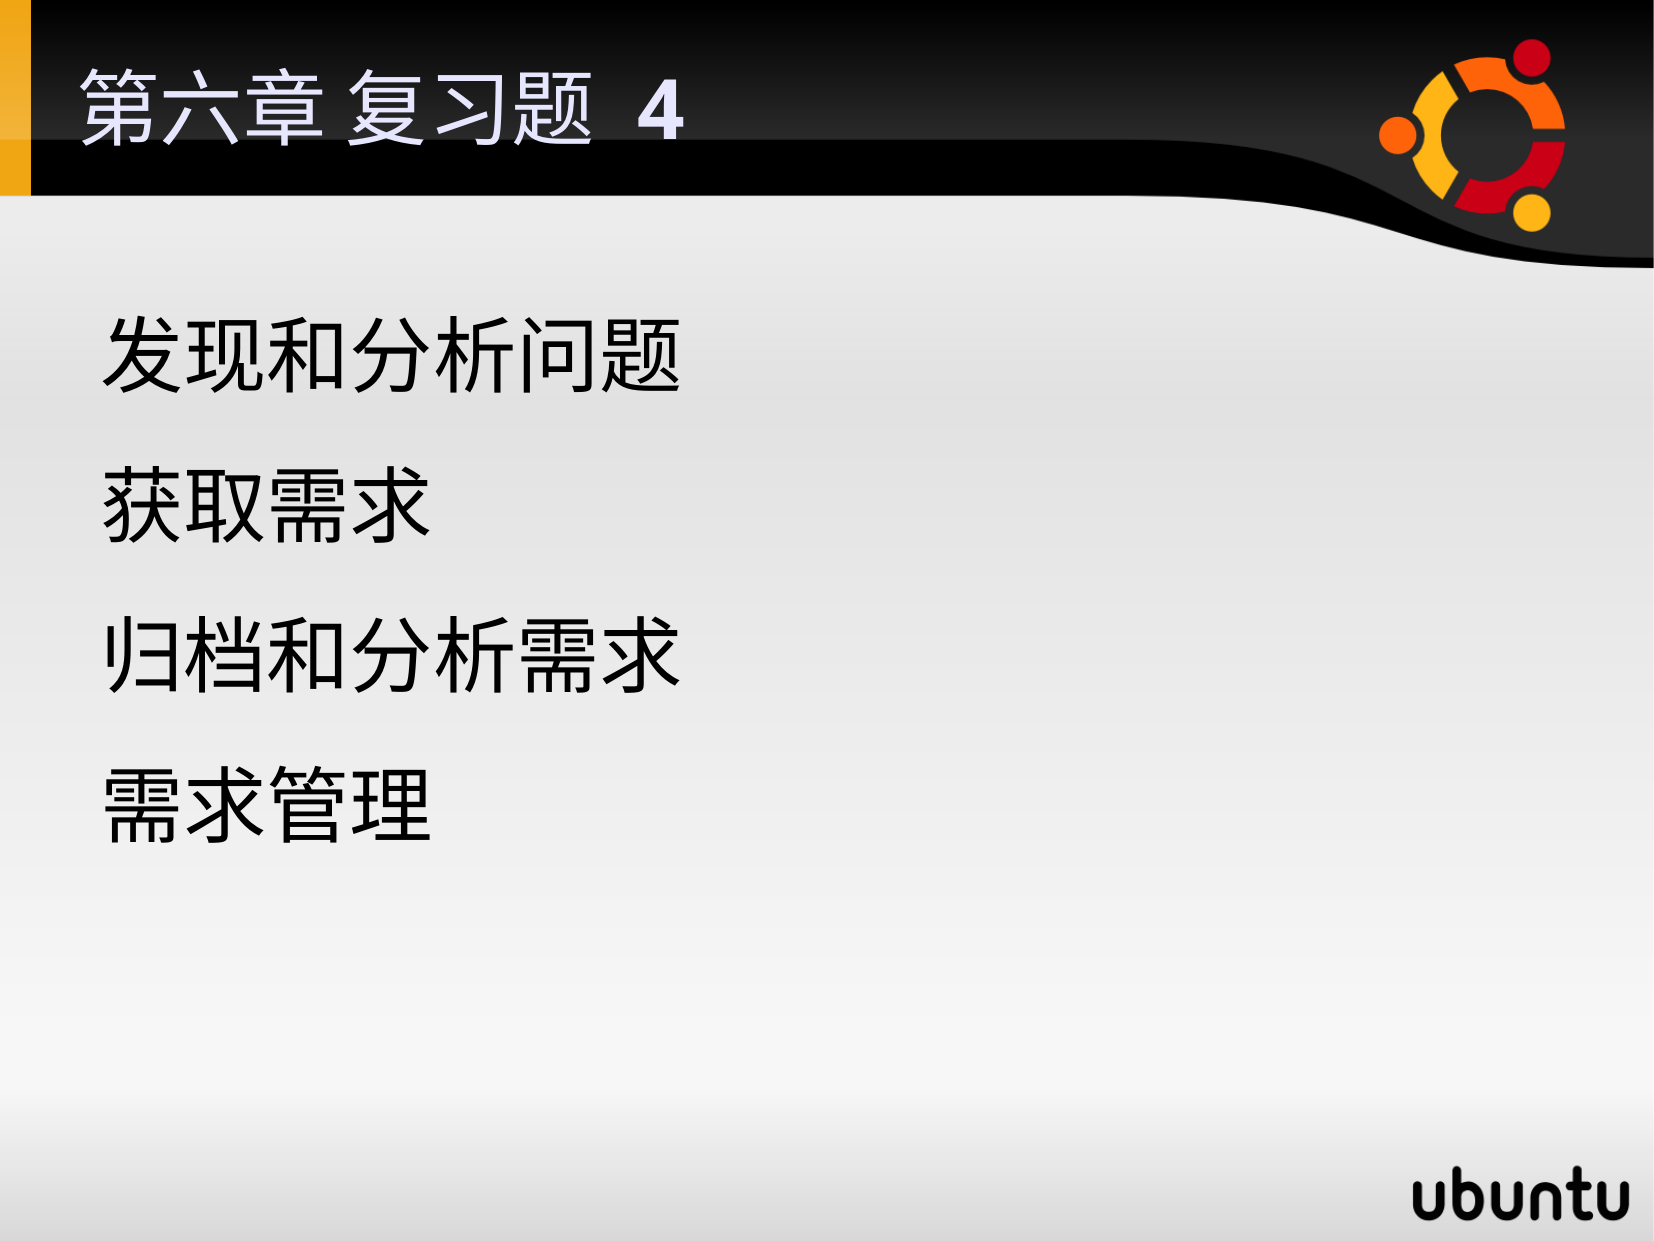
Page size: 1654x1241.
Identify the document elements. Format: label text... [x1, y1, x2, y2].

picture [0, 0, 1654, 1241]
title 第六章 复习题 4 [76, 7, 1565, 200]
list 发现和分析问题 获取需求 归档和分析需求 需求管理 [82, 290, 1571, 1094]
